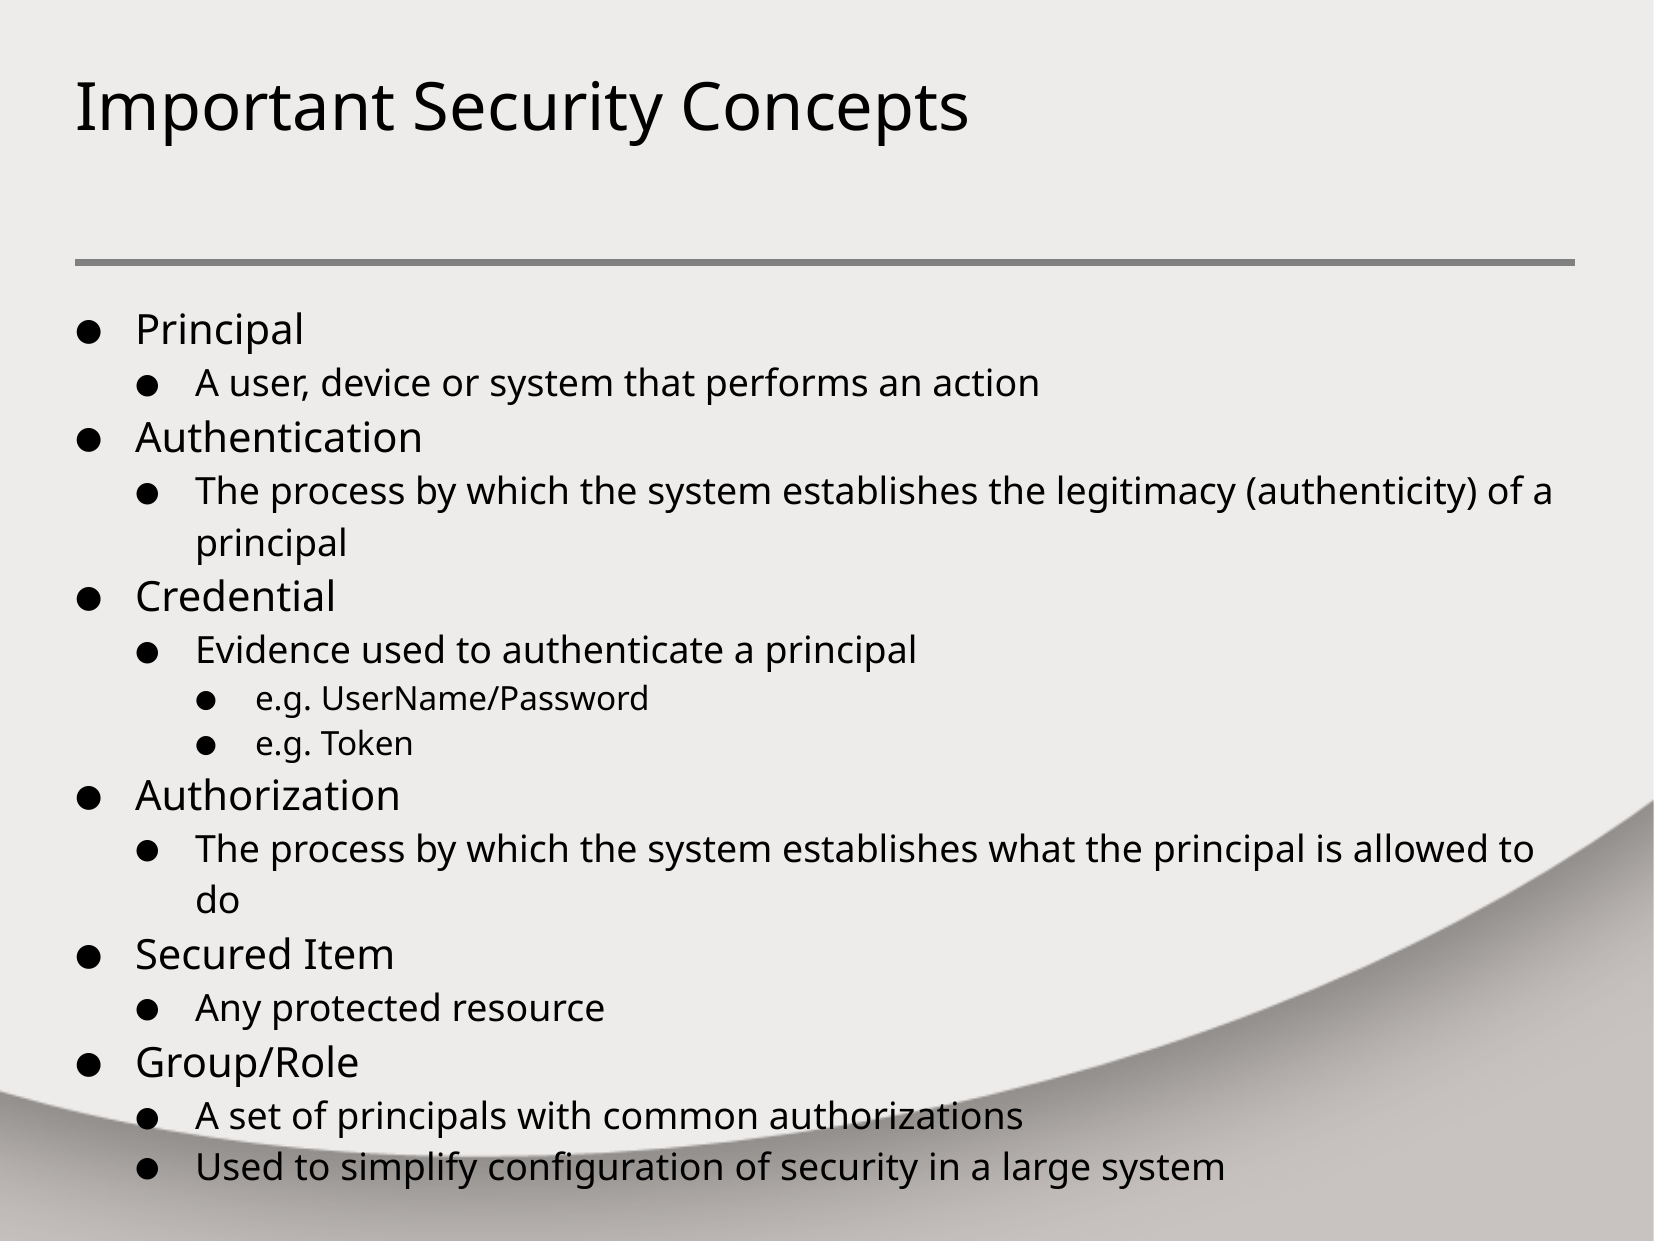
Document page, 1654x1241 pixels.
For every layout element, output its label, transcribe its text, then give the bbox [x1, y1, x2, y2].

picture [0, 0, 1654, 1241]
title Important Security Concepts [75, 75, 1576, 226]
list Principal A user, device or system that performs an action Authentication The process by which the system establishes the legitimacy (authenticity) of a principal Credential Evidence used to authenticate a principal e.g. UserName/Password e.g. Token Authorization The process by which the system establishes what the principal is allowed to do Secured Item Any protected resource Group/Role A set of principals with common authorizations Used to simplify configuration of security in a large system [75, 300, 1576, 1163]
